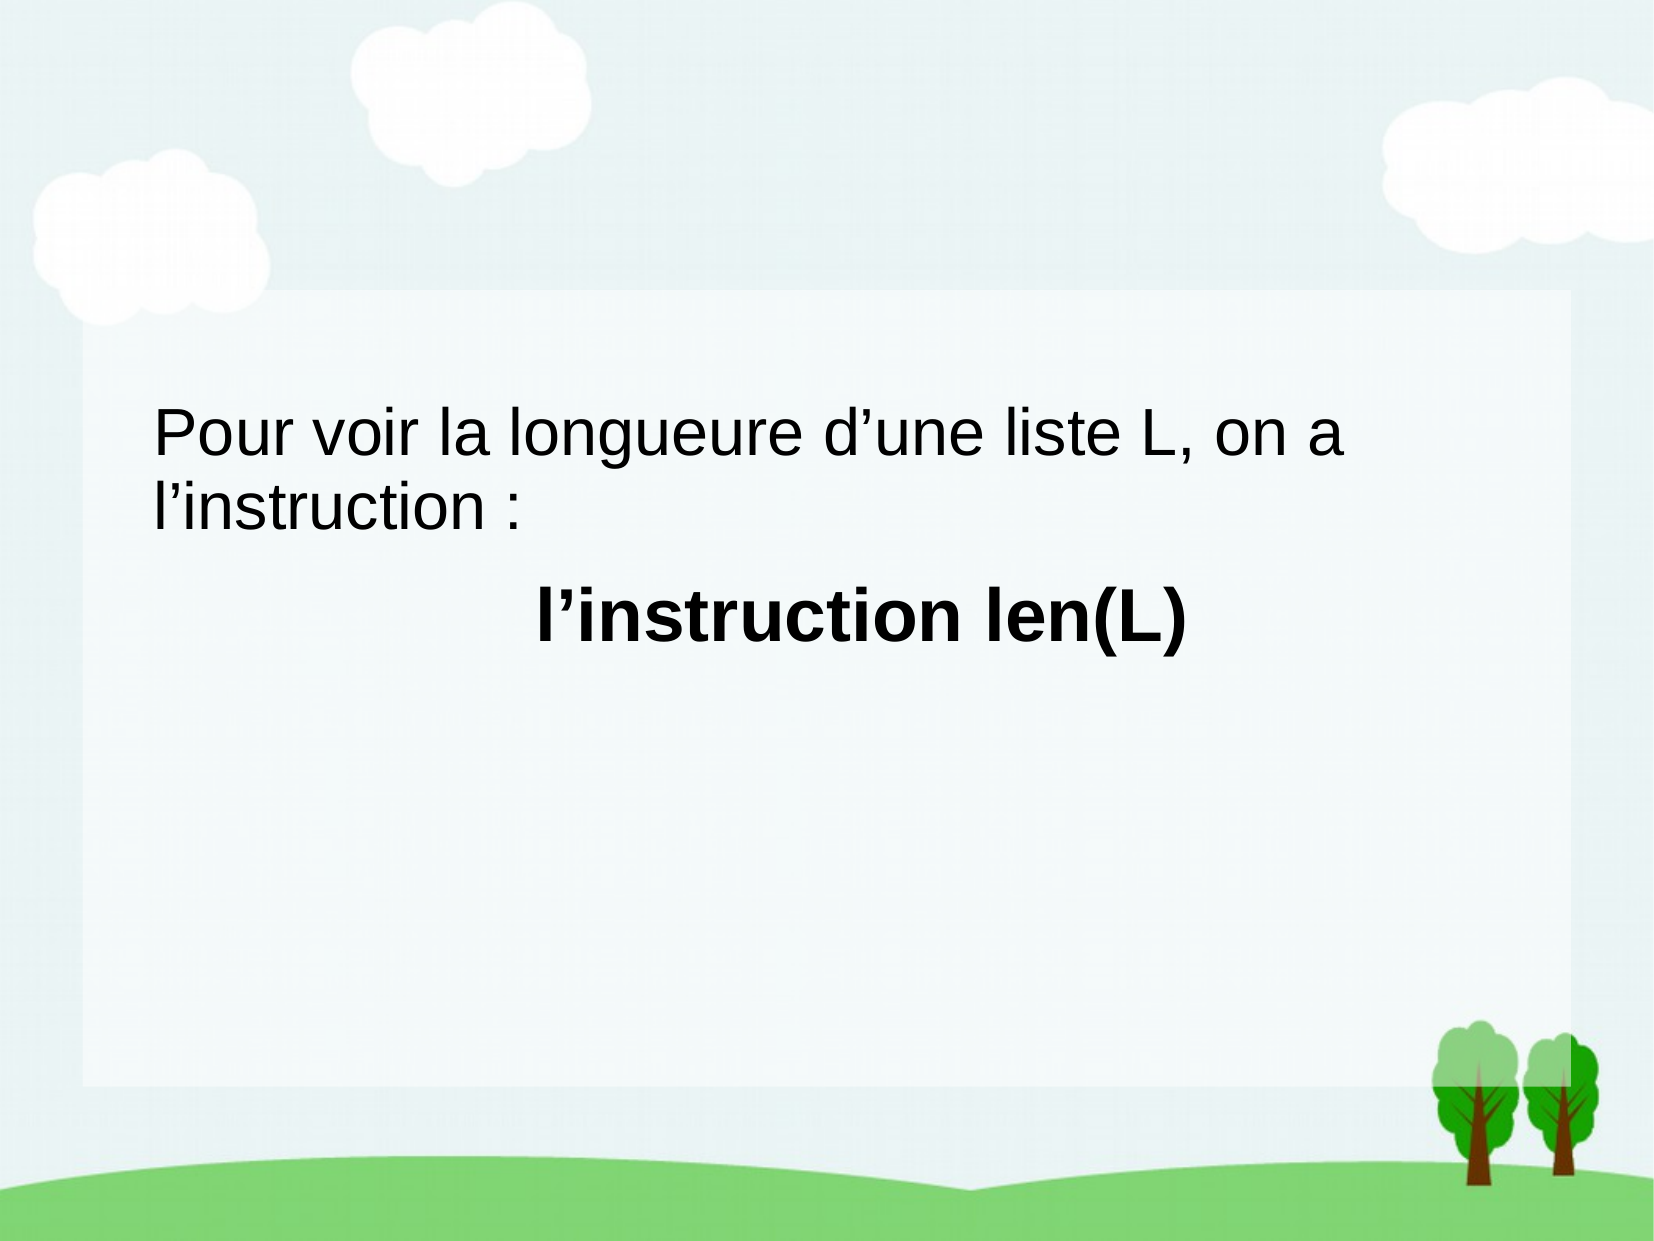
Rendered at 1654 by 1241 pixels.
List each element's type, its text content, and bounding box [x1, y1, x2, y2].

picture [0, 0, 1654, 1241]
list Pour voir la longueure d’une liste L, on a l’instruction : l’instruction len(L) [82, 290, 1571, 1087]
